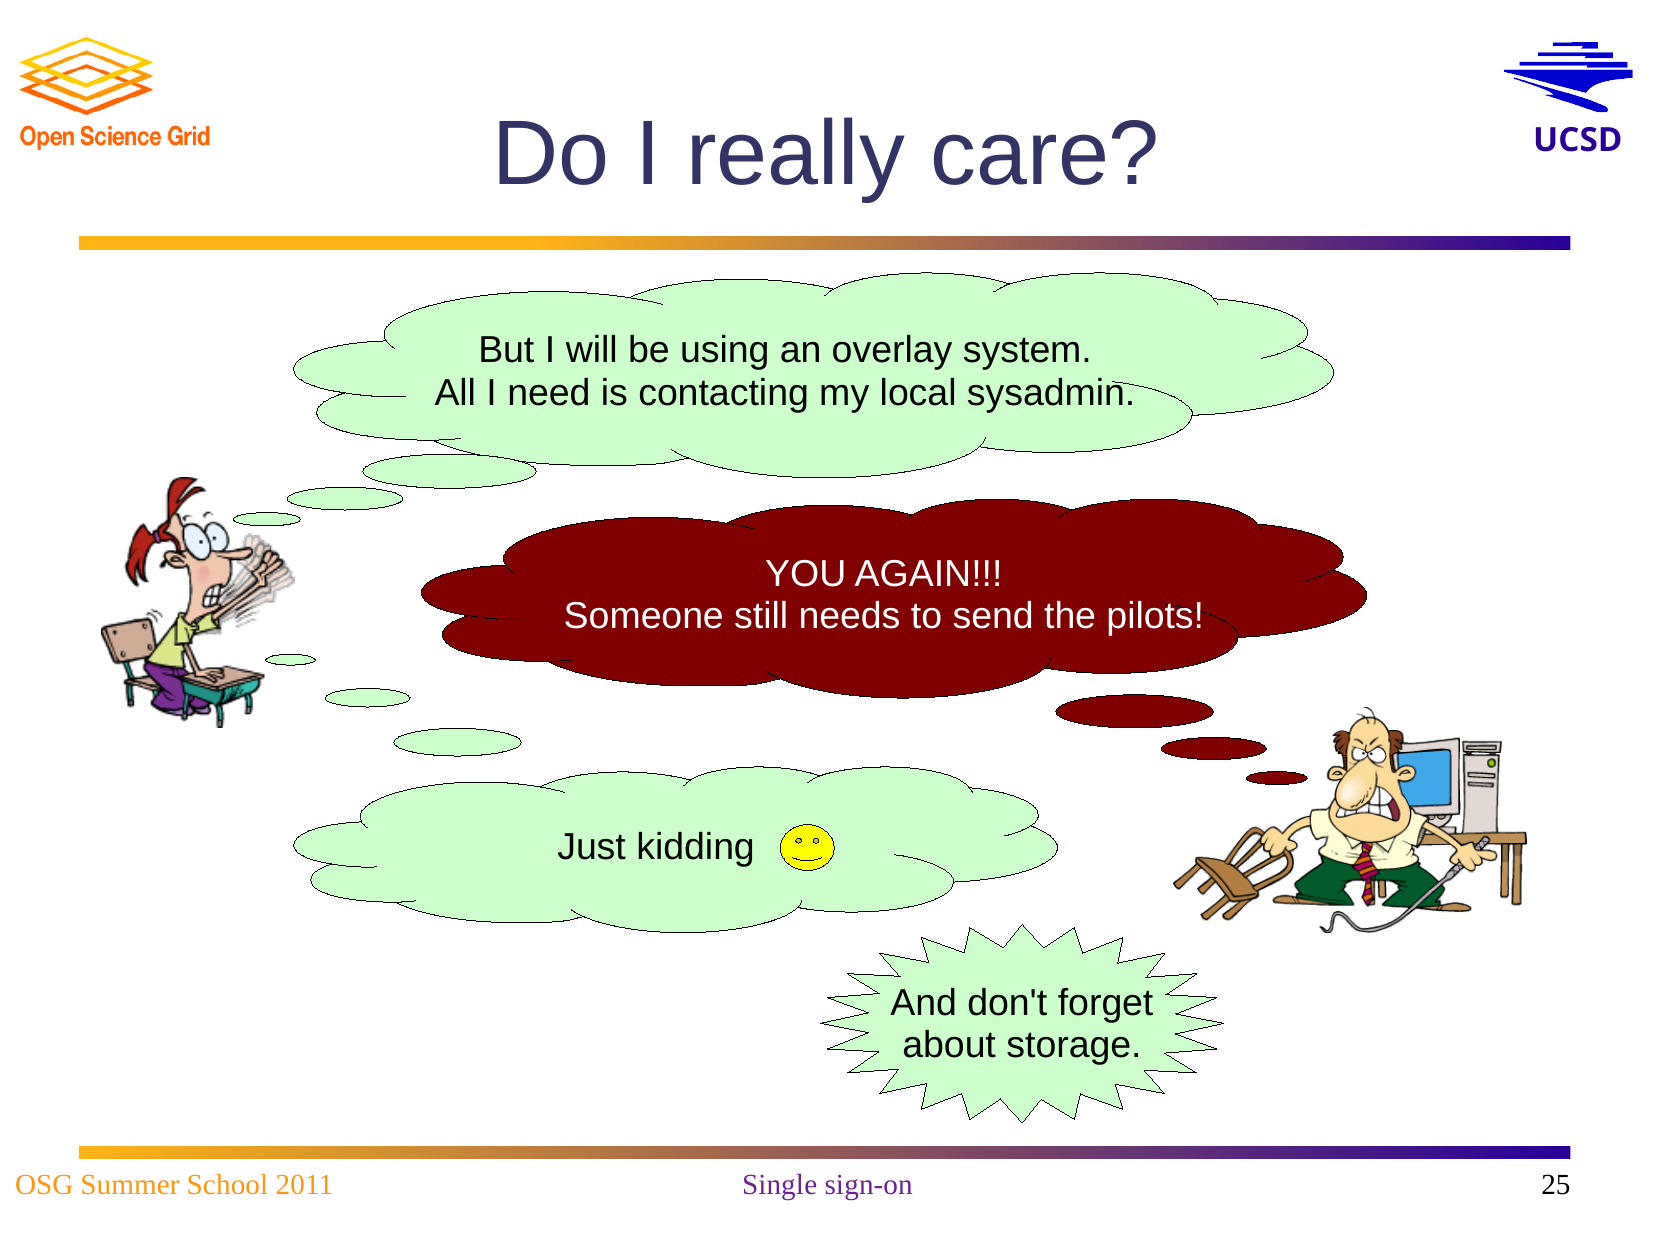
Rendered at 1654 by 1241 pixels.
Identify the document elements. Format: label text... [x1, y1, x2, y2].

picture [0, 14, 229, 167]
picture [1173, 707, 1527, 933]
text_box Just kidding [393, 728, 522, 757]
text_box And don't forget about storage. [820, 924, 1224, 1123]
picture [1495, 42, 1637, 118]
text_box But I will be using an overlay system. All I need is contacting my local sysadmin. [295, 487, 403, 511]
text_box YOU AGAIN!!! Someone still needs to send the pilots! [1055, 694, 1211, 728]
title Do I really care? [82, 49, 1571, 257]
text_box But I will be using an overlay system. All I need is contacting my local sysadmin. [293, 272, 1334, 489]
text_box YOU AGAIN!!! Someone still needs to send the pilots! [421, 499, 1367, 699]
text_box Just kidding [293, 766, 1058, 933]
picture [101, 477, 295, 728]
text_box [780, 824, 835, 871]
text_box Just kidding [265, 654, 316, 666]
text_box Just kidding [325, 688, 411, 708]
